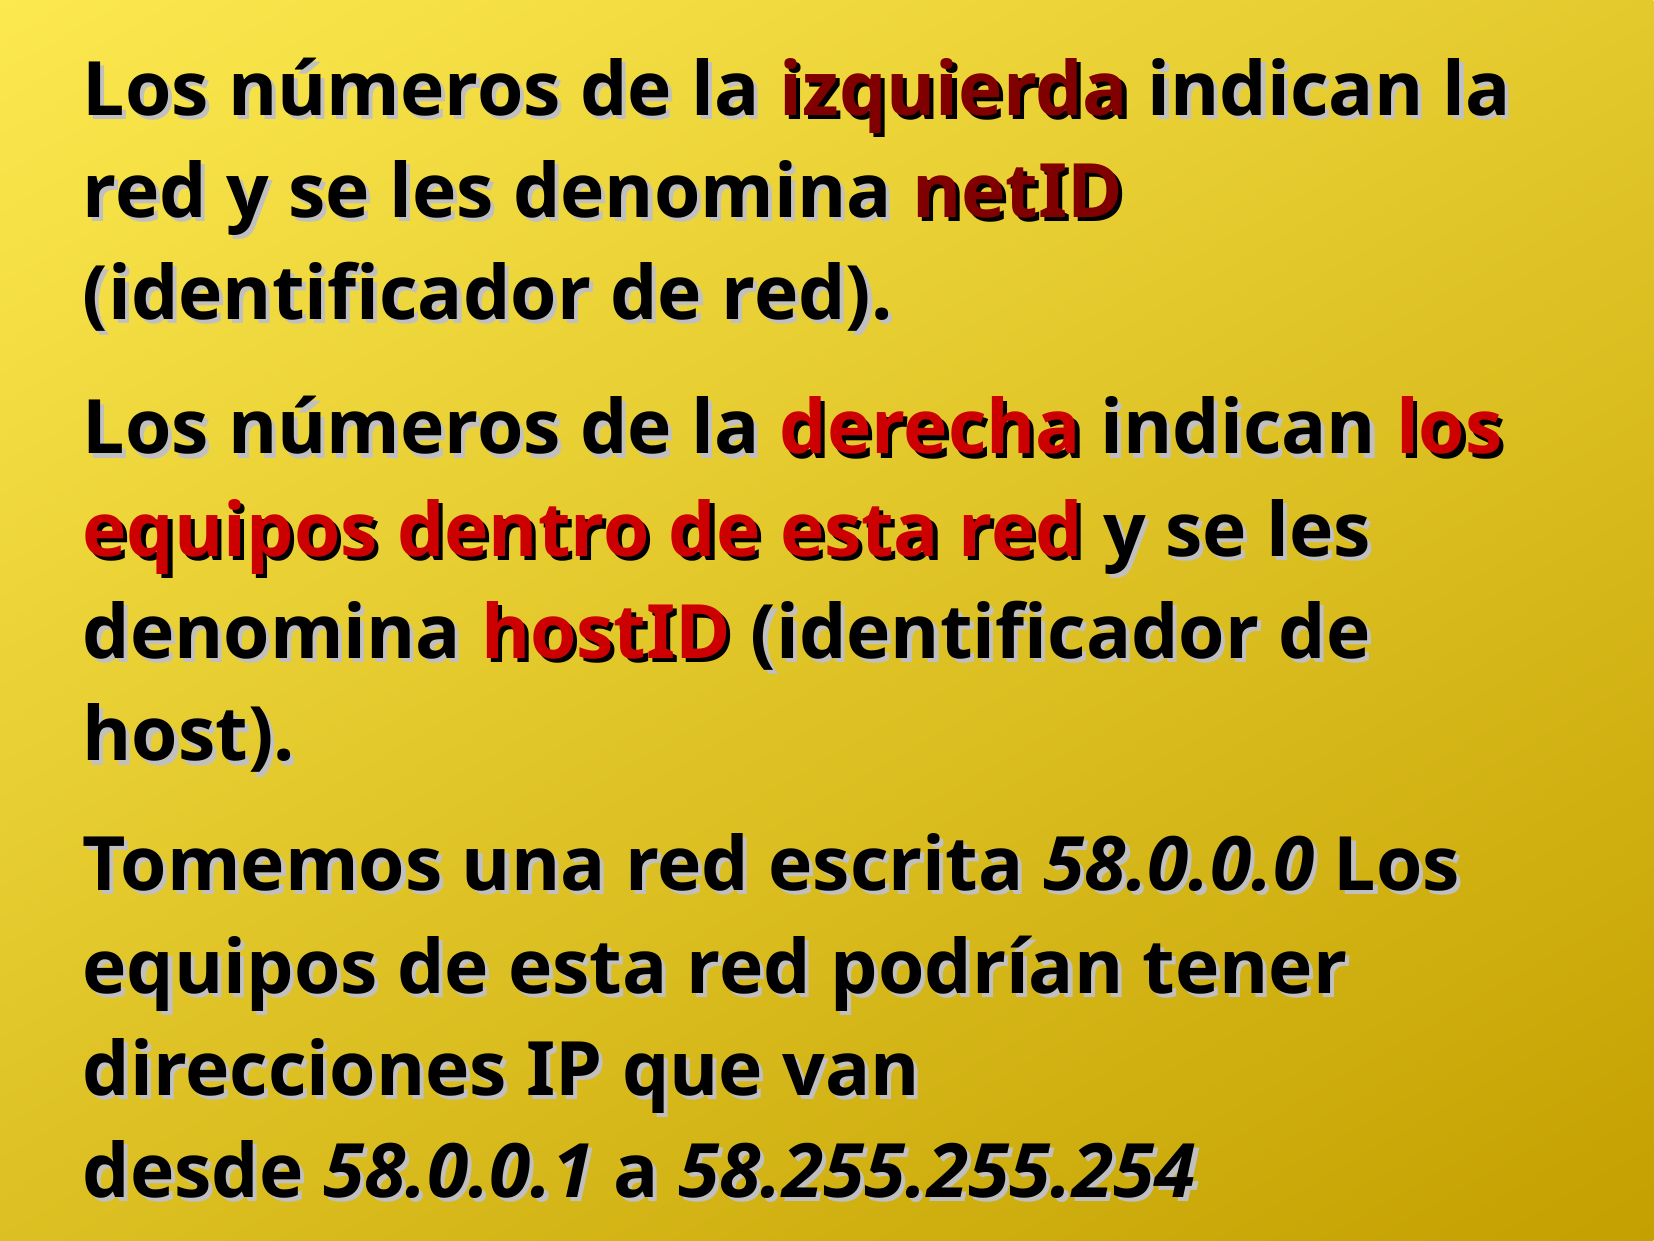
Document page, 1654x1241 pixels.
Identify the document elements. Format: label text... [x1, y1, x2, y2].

title Los números de la izquierda indican la red y se les denomina netID (identificador de red). [82, 13, 1571, 359]
title Tomemos una red escrita 58.0.0.0 Los equipos de esta red podrían tener direcciones IP que van desde 58.0.0.1 a 58.255.255.254 [82, 817, 1571, 1214]
title Los números de la derecha indican los equipos dentro de esta red y se les denomina hostID (identificador de host). [82, 359, 1571, 797]
